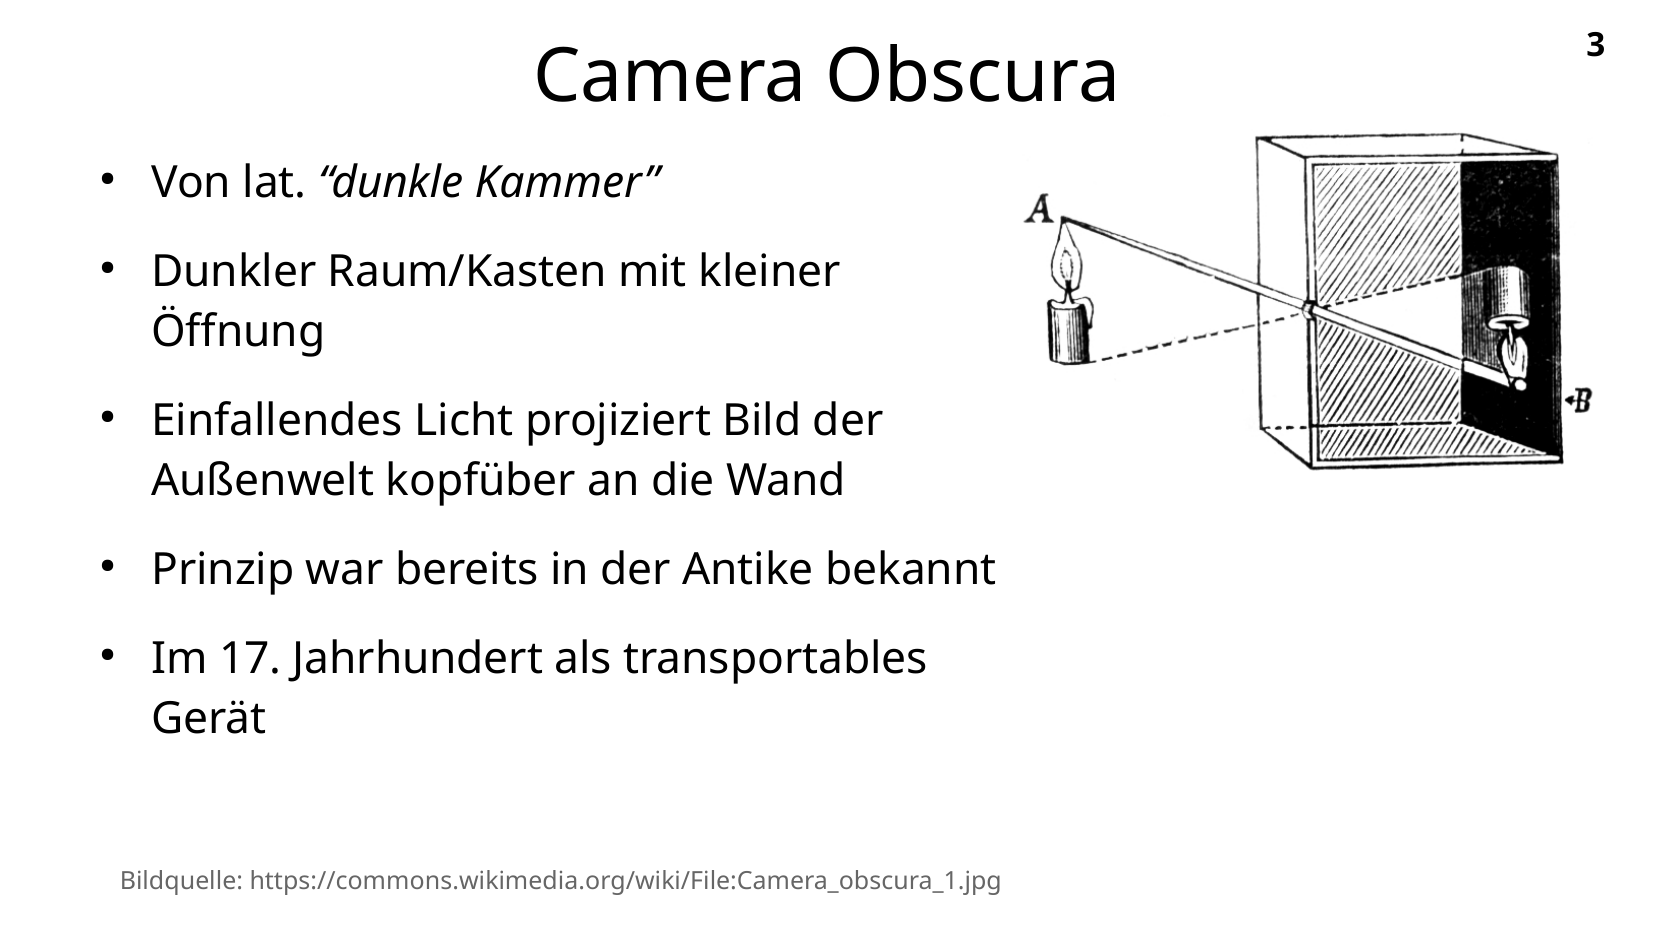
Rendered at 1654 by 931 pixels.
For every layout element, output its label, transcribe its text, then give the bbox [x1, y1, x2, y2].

title Camera Obscura [82, 13, 1571, 132]
picture [998, 105, 1621, 496]
list Von lat. “dunkle Kammer” Dunkler Raum/Kasten mit kleiner Öffnung Einfallendes Licht projiziert Bild der Außenwelt kopfüber an die Wand Prinzip war bereits in der Antike bekannt Im 17. Jahrhundert als transportables Gerät [82, 150, 999, 811]
text_box Bildquelle: https://commons.wikimedia.org/wiki/File:Camera_obscura_1.jpg [105, 855, 1246, 895]
